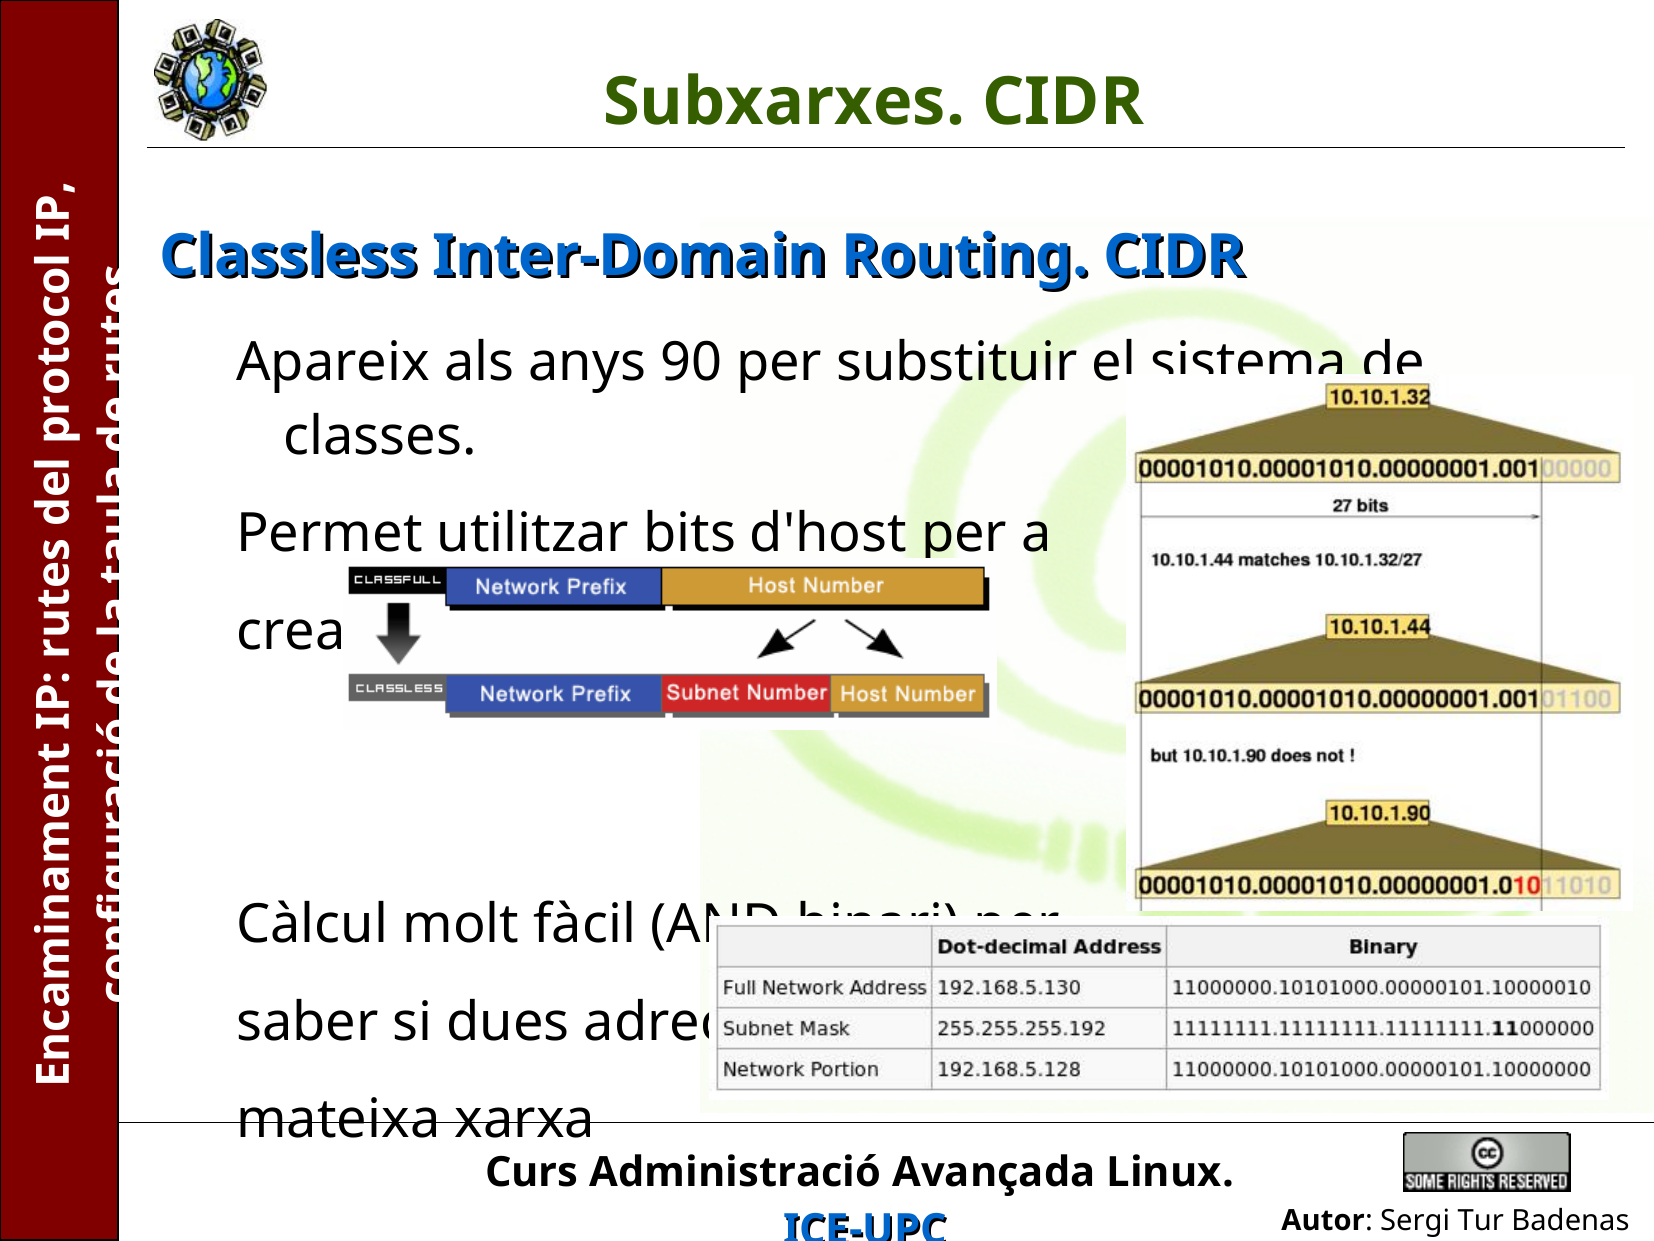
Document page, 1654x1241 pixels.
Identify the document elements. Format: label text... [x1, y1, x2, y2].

list Classless Inter-Domain Routing. CIDR Apareix als anys 90 per substituir el sistema de classes. Permet utilitzar bits d'host per a crear subxarxes: Càlcul molt fàcil (AND binari) per saber si dues adreces són de la mateixa xarxa [141, 213, 1630, 1049]
picture [700, 217, 1654, 1113]
picture [1403, 1132, 1571, 1192]
title Subxarxes. CIDR [129, 56, 1619, 141]
picture [154, 19, 268, 56]
picture [343, 558, 997, 730]
